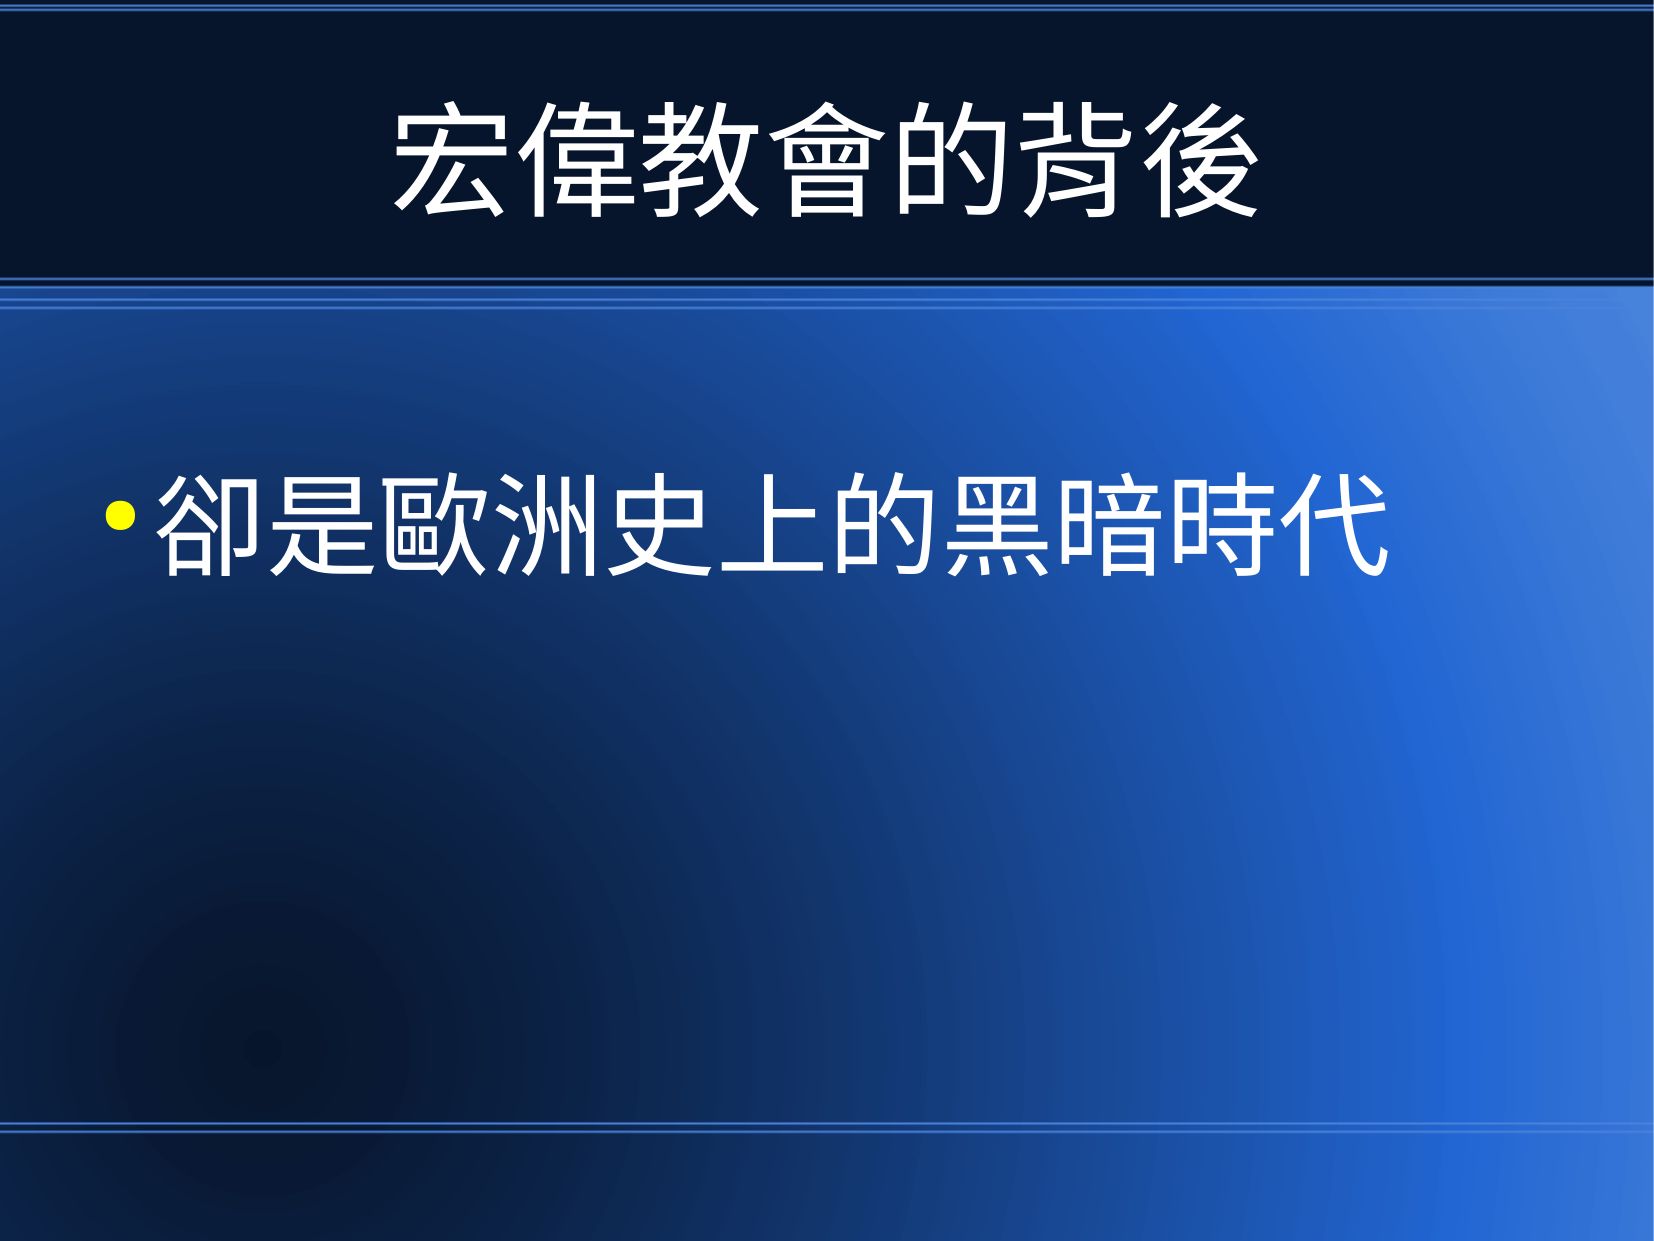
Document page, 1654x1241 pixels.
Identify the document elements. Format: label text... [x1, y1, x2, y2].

list 卻是歐洲史上的黑暗時代 [82, 355, 1571, 1241]
picture [0, 0, 1654, 1241]
title 宏偉教會的背後 [82, 49, 1571, 257]
